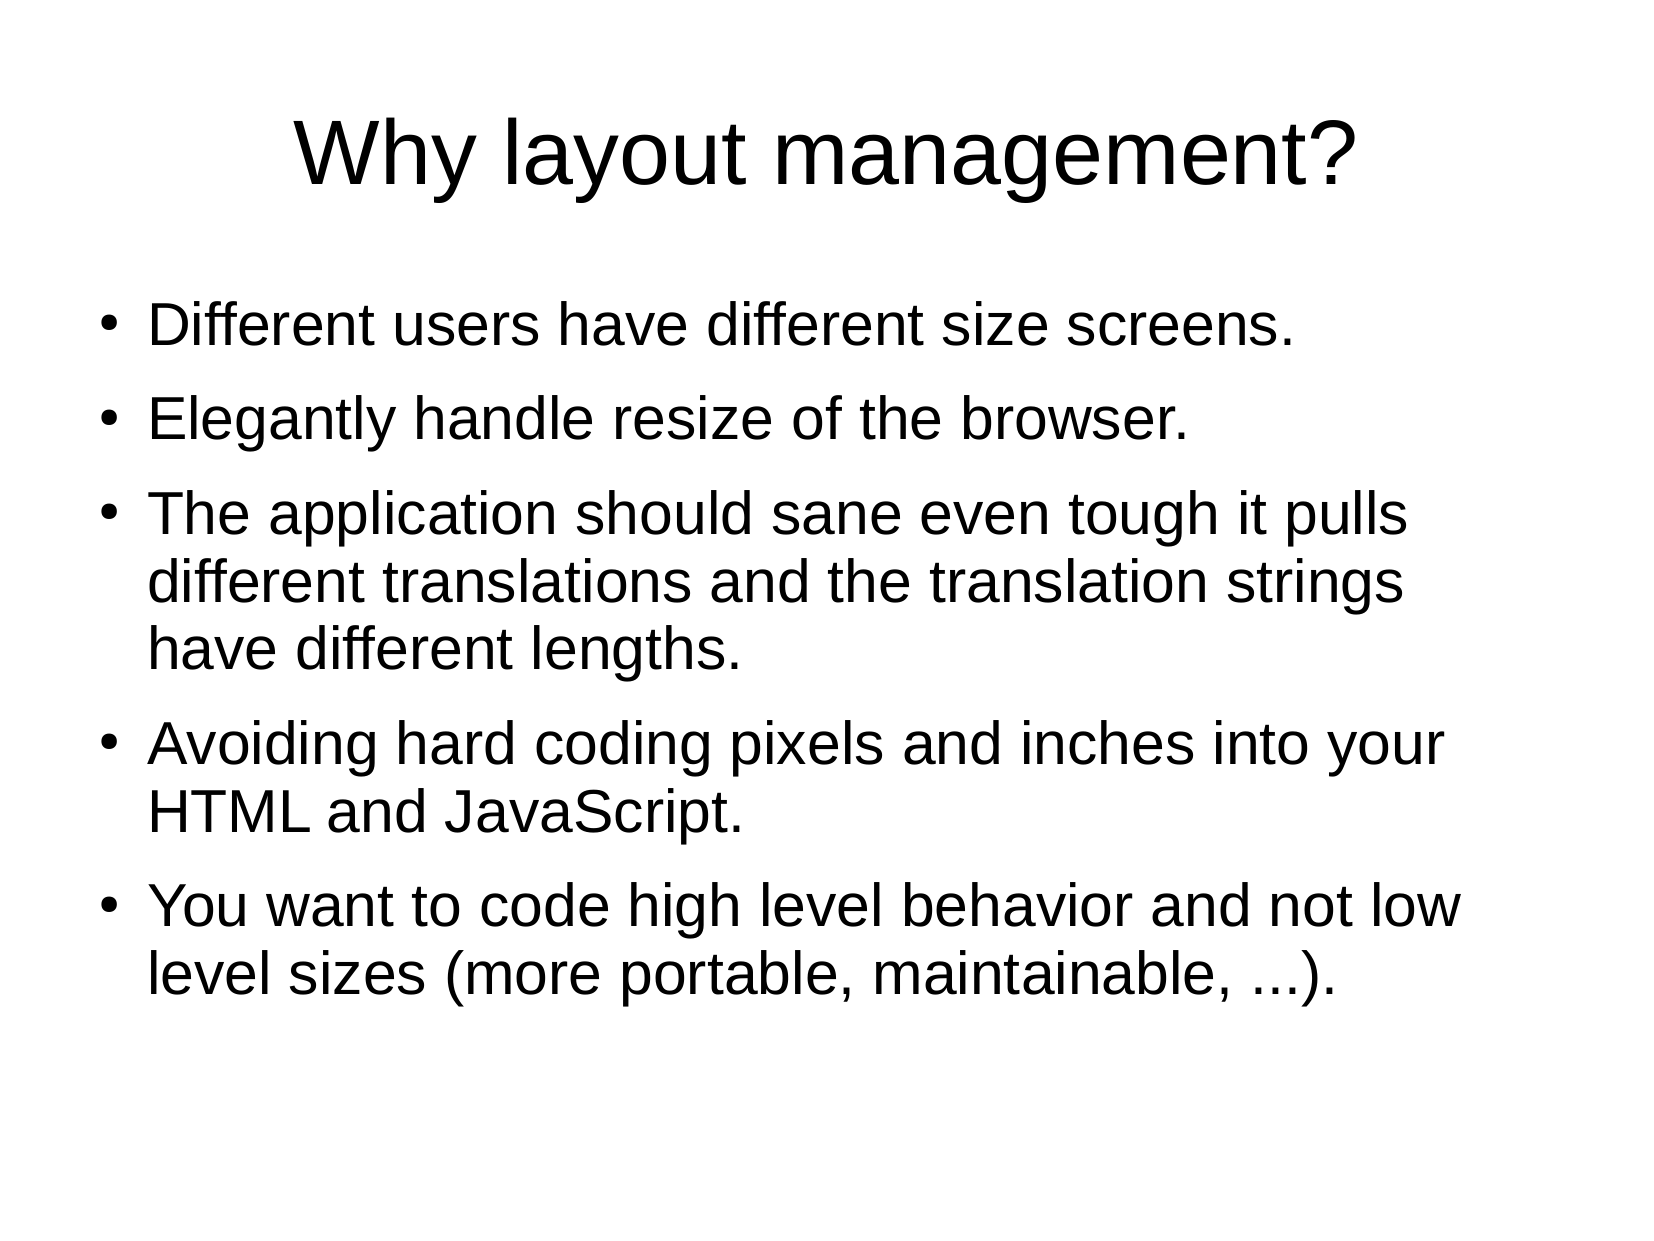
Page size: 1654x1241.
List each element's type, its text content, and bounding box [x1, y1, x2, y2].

title Why layout management? [82, 49, 1571, 257]
list Different users have different size screens. Elegantly handle resize of the browser. The application should sane even tough it pulls different translations and the translation strings have different lengths. Avoiding hard coding pixels and inches into your HTML and JavaScript. You want to code high level behavior and not low level sizes (more portable, maintainable, ...). [82, 290, 1538, 1010]
